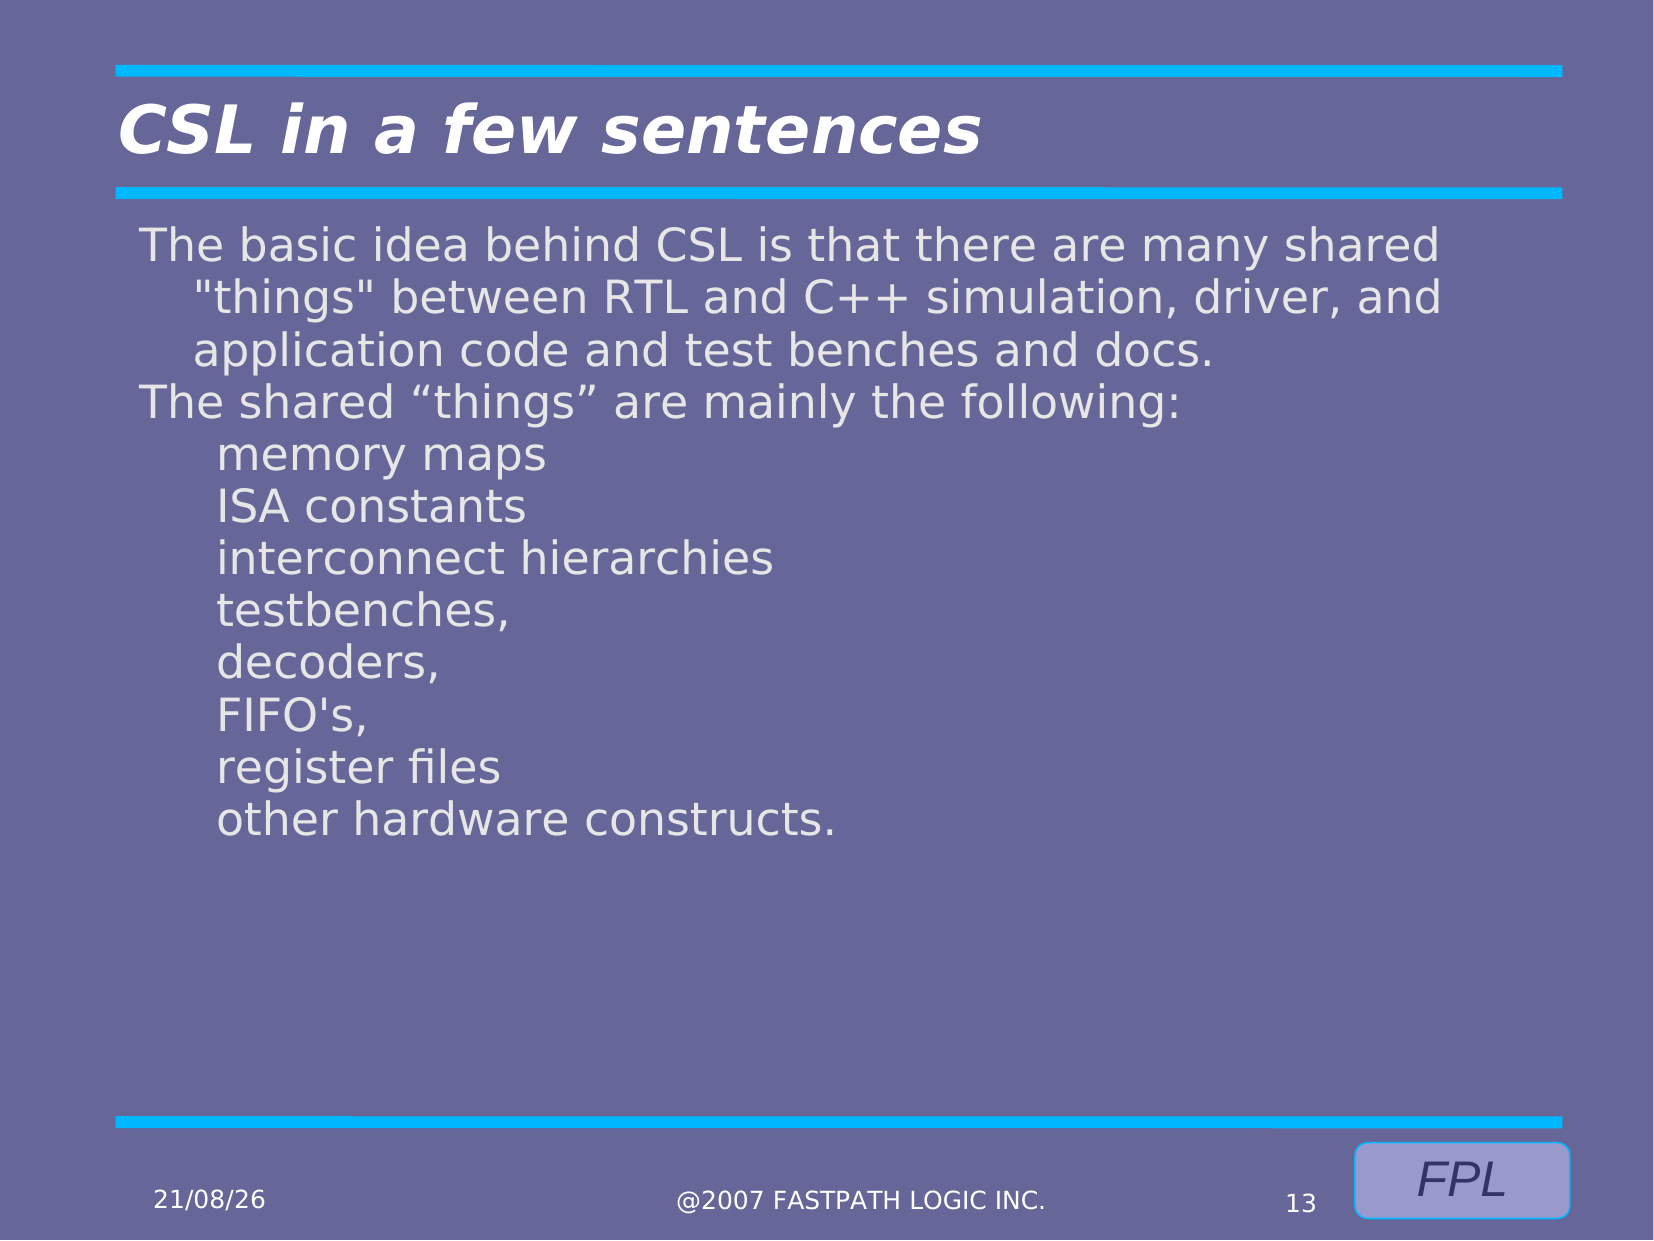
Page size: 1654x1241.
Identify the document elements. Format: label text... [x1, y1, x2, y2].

list The basic idea behind CSL is that there are many shared "things" between RTL and C++ simulation, driver, and application code and test benches and docs. The shared “things” are mainly the following: memory maps ISA constants interconnect hierarchies testbenches, decoders, FIFO's, register files other hardware constructs. [121, 219, 1561, 1133]
title CSL in a few sentences [118, 41, 1531, 220]
